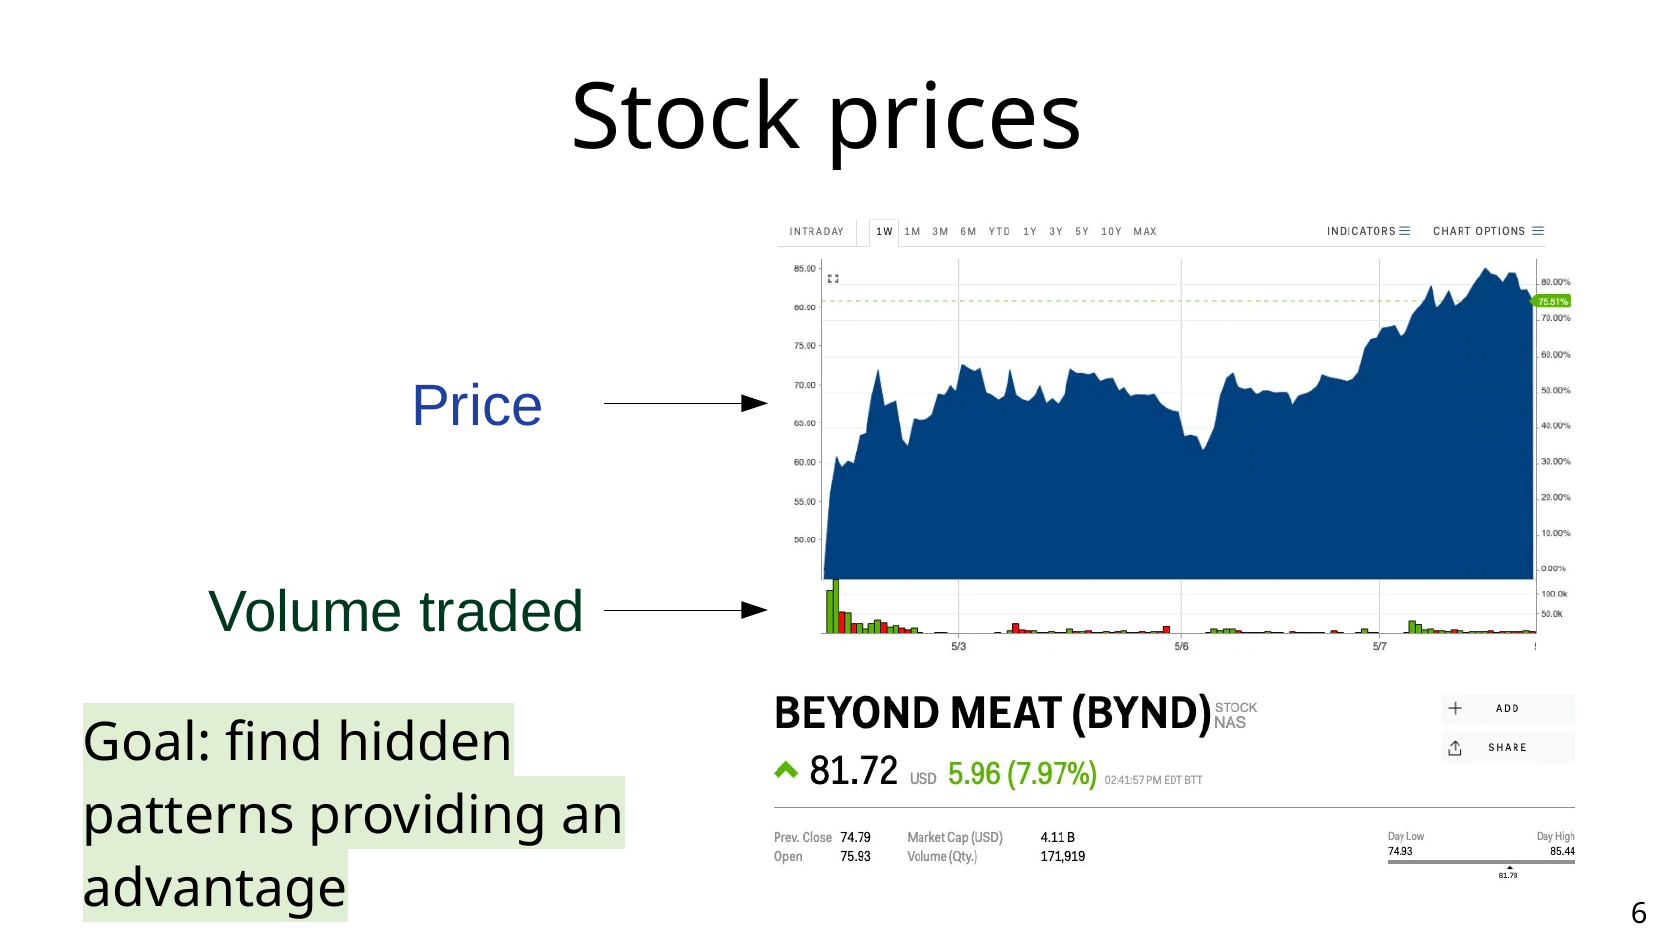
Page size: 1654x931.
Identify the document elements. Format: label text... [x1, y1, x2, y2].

picture [753, 209, 1604, 655]
list Goal: find hidden patterns providing an advantage [82, 703, 725, 923]
picture [749, 673, 1600, 890]
title Stock prices [82, 1, 1571, 226]
text_box Price [0, 364, 559, 464]
text_box Volume traded [37, 571, 601, 659]
